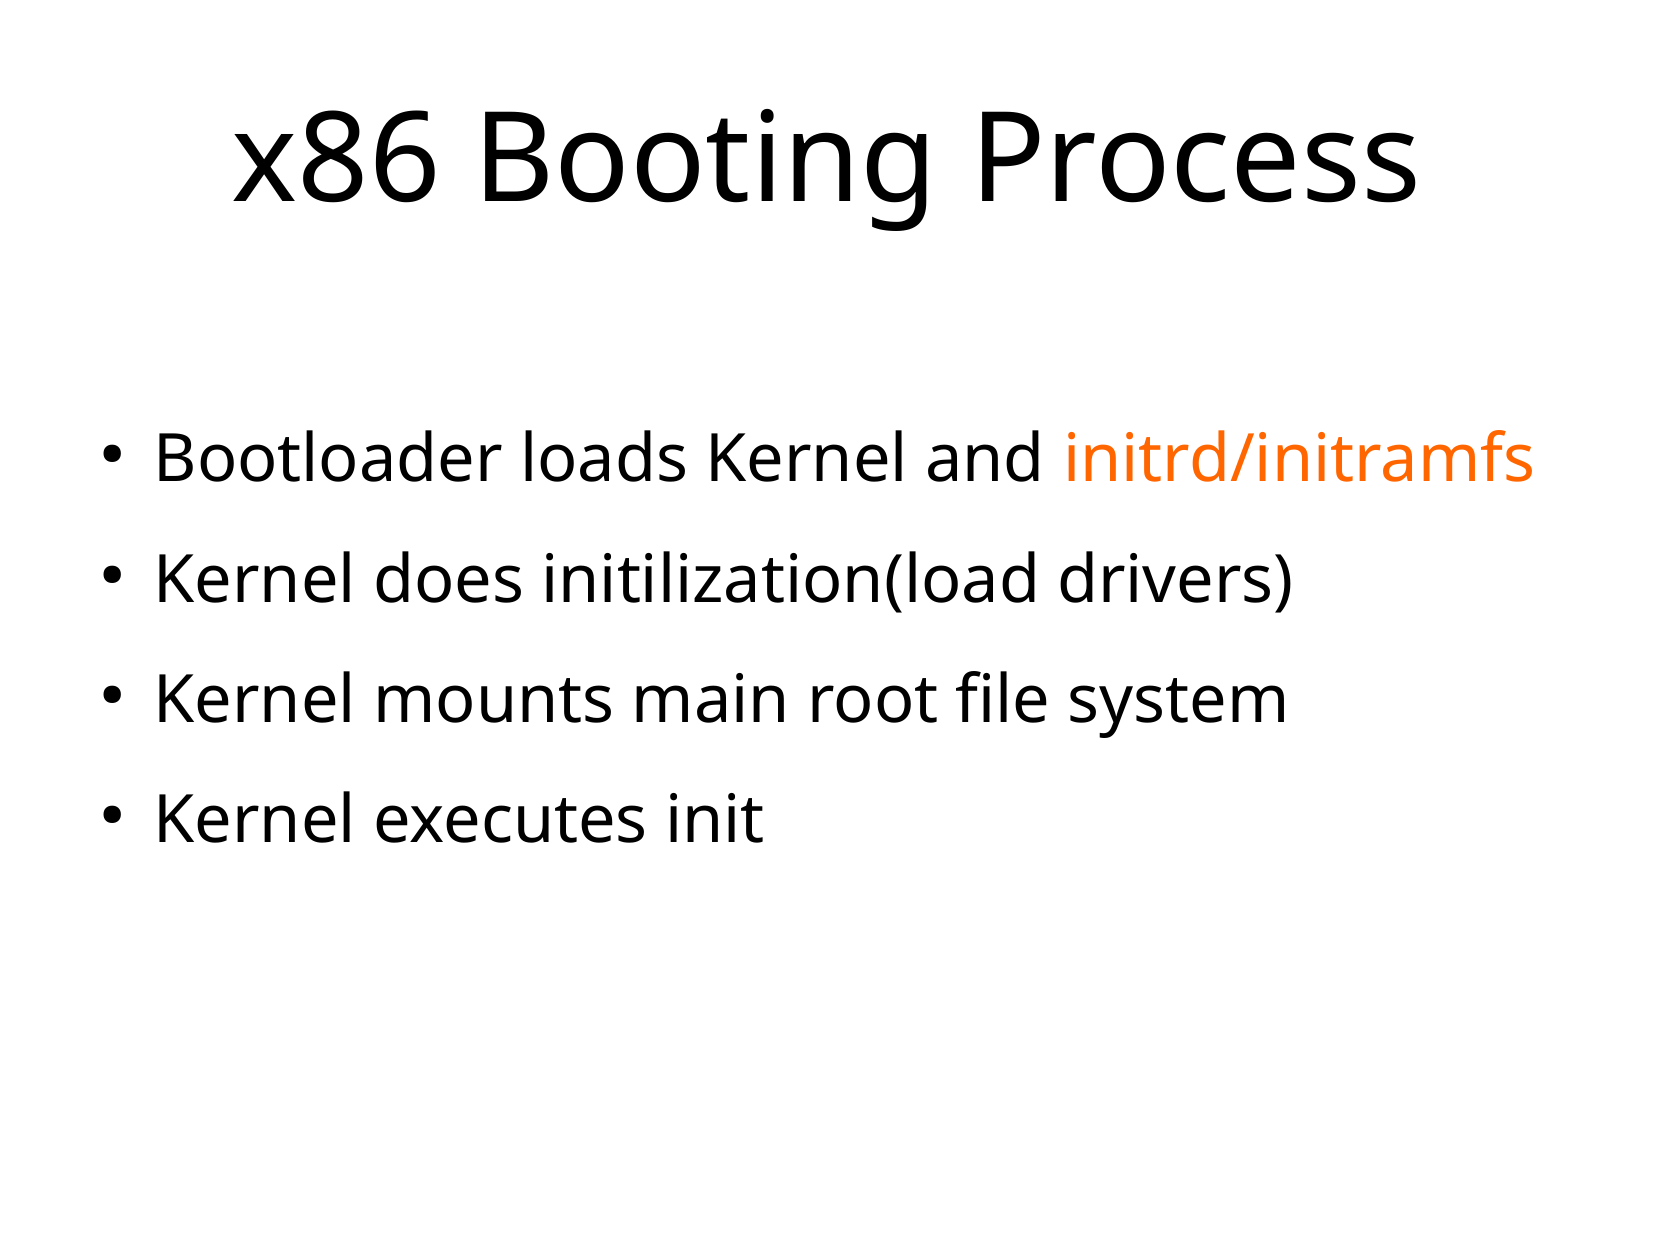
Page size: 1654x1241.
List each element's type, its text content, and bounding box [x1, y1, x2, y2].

list Bootloader loads Kernel and initrd/initramfs Kernel does initilization(load drivers) Kernel mounts main root file system Kernel executes init [82, 290, 1571, 1010]
title x86 Booting Process [82, 49, 1571, 257]
